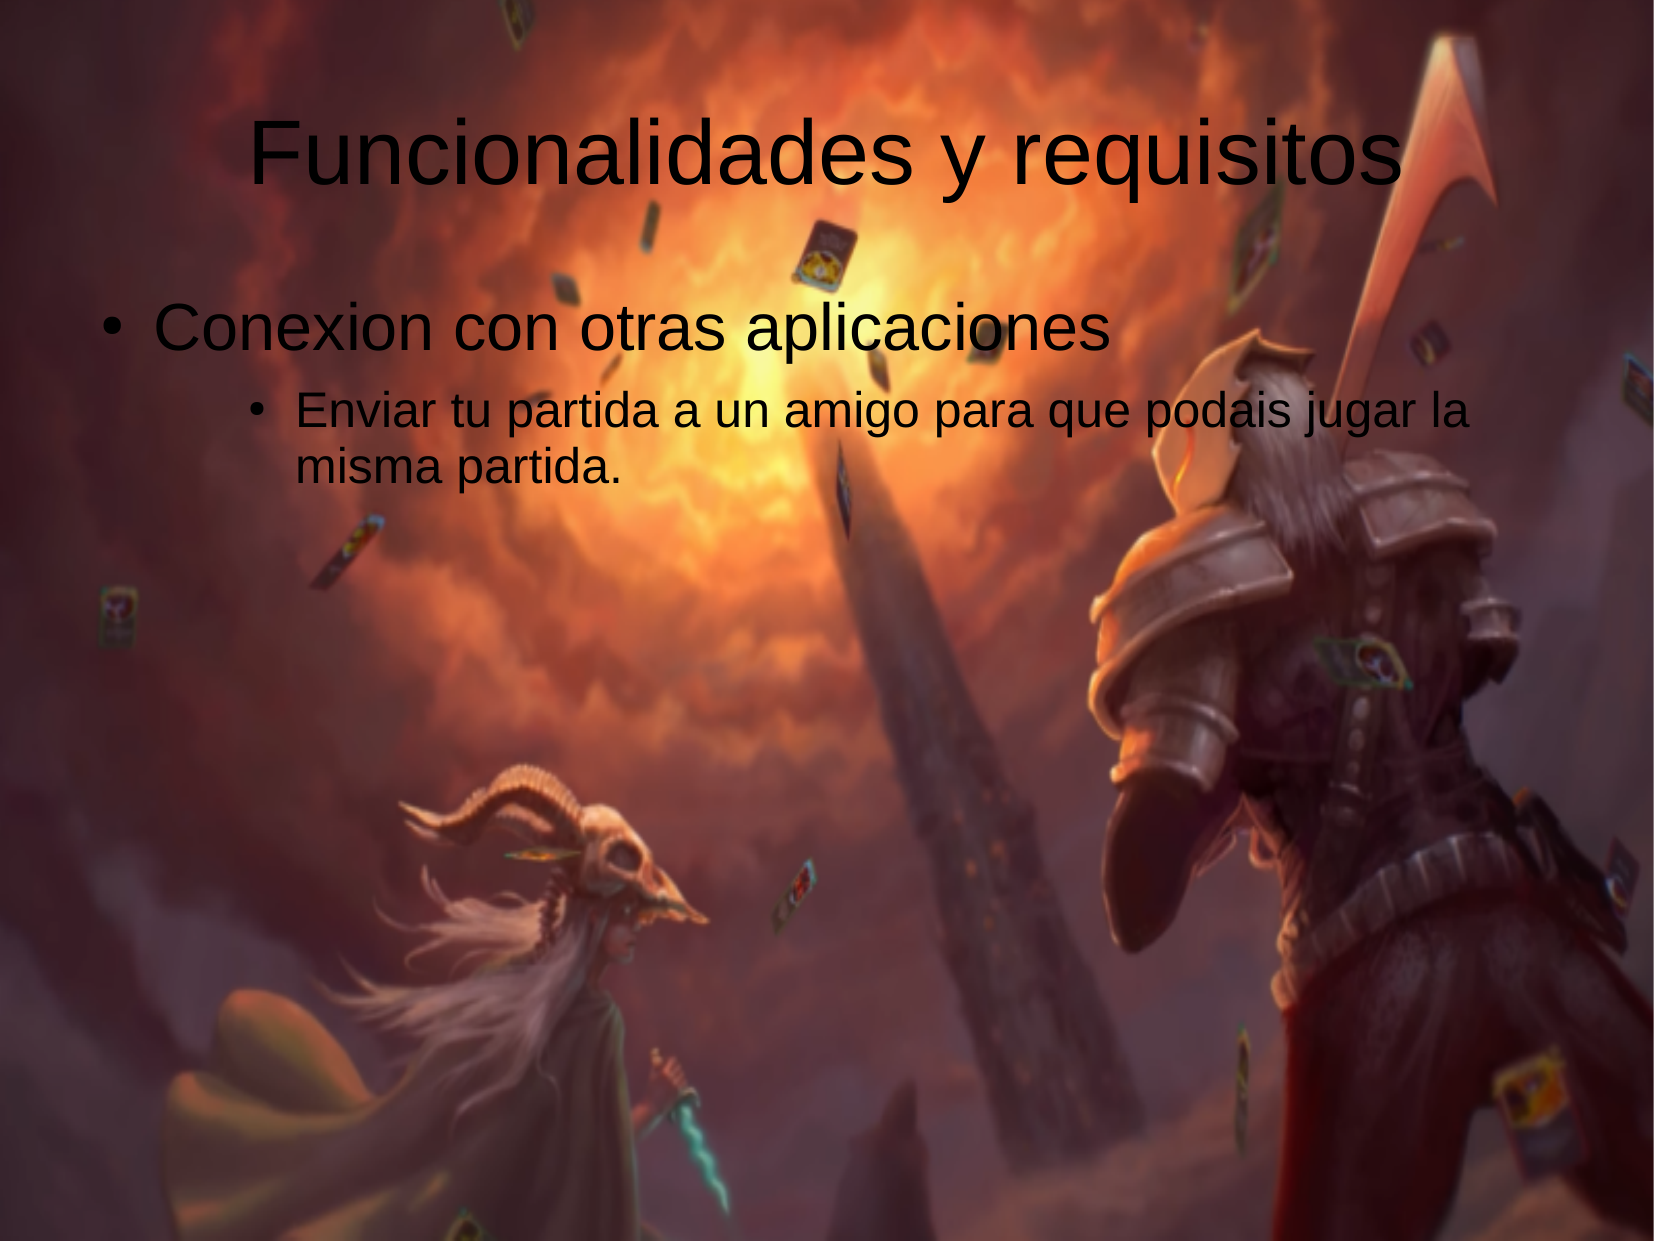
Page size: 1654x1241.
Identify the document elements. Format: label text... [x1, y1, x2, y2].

list Conexion con otras aplicaciones Enviar tu partida a un amigo para que podais jugar la misma partida. [82, 290, 1571, 1010]
title Funcionalidades y requisitos [82, 49, 1571, 257]
picture [0, 0, 1654, 1241]
